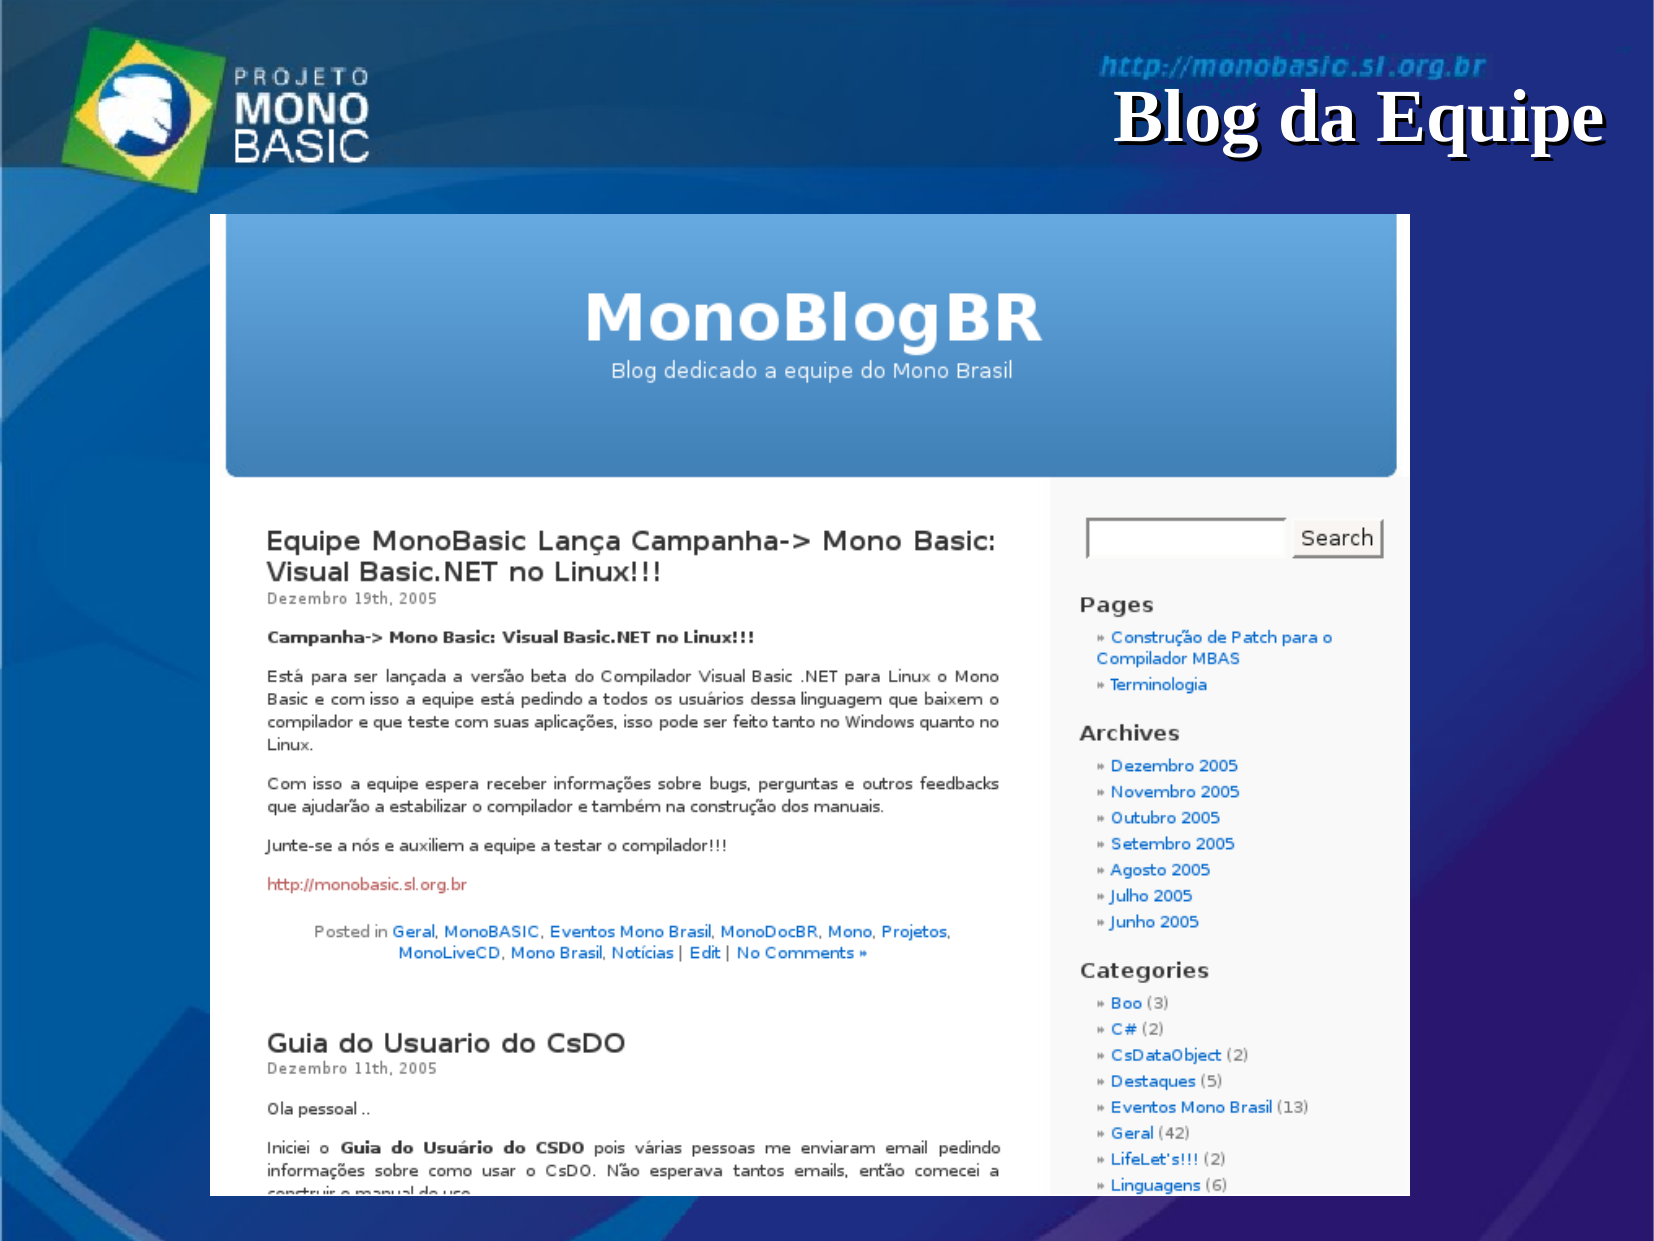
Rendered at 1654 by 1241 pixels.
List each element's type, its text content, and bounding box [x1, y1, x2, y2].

picture [0, 0, 1654, 1241]
title Blog da Equipe [222, 43, 1606, 191]
